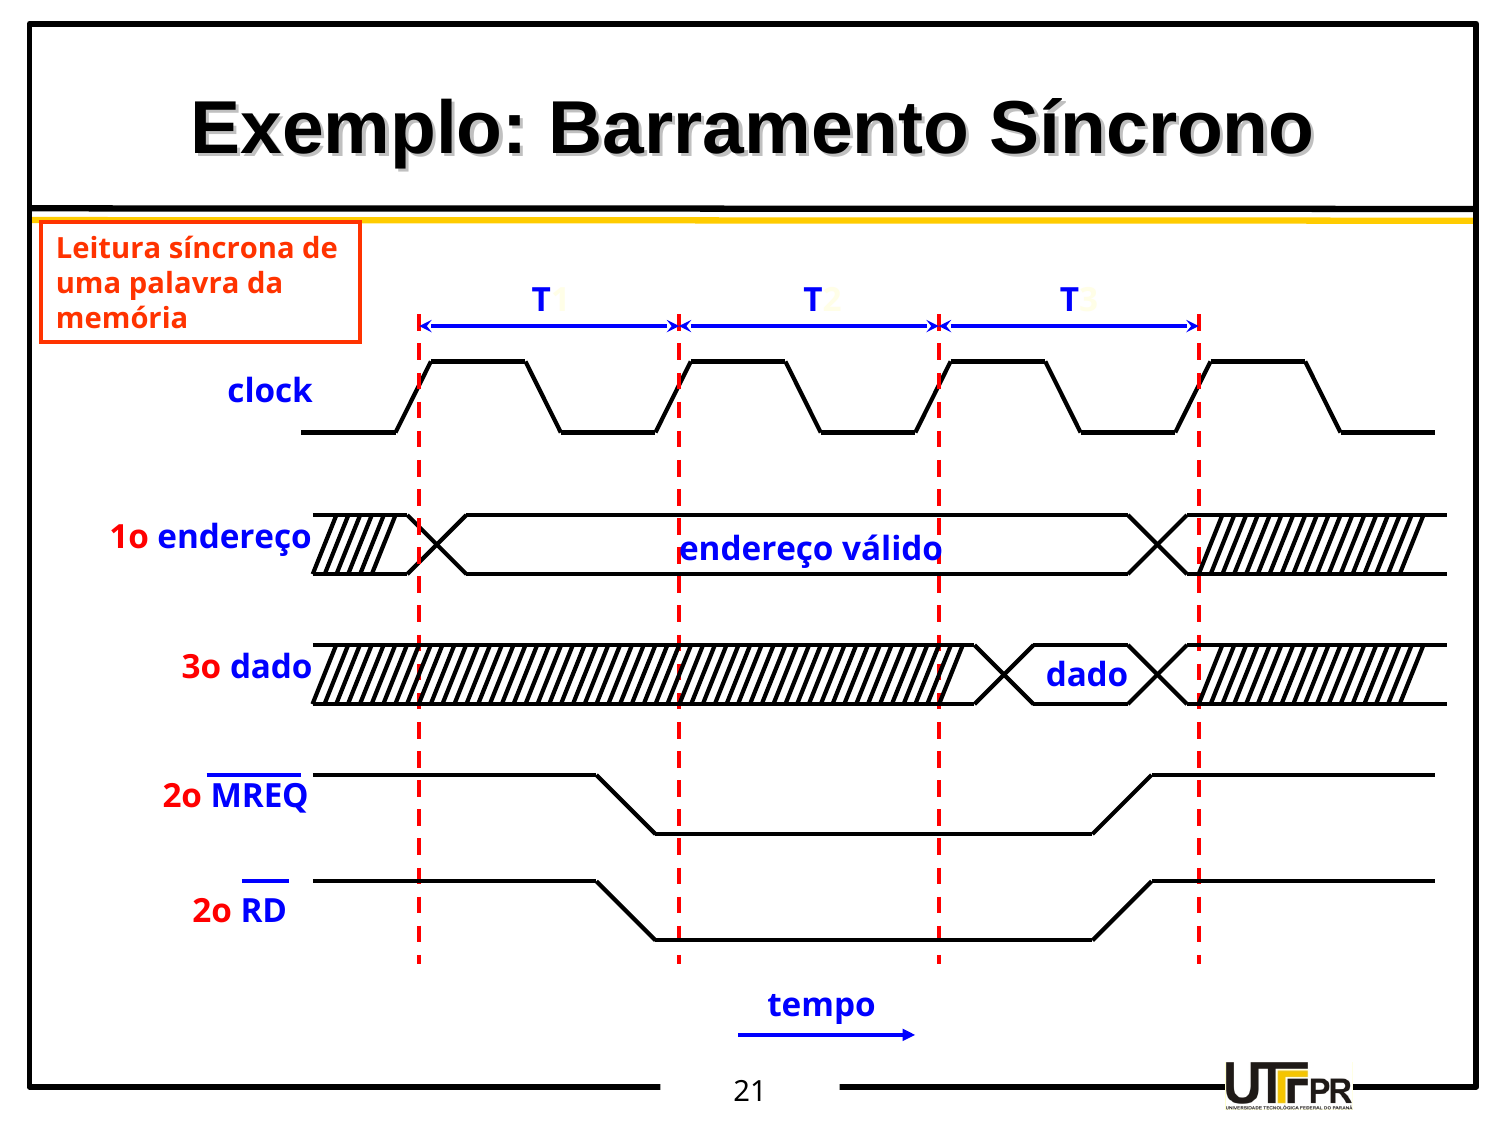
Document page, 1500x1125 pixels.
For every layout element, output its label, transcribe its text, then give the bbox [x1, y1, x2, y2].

text_box T2 [788, 270, 857, 327]
text_box Leitura síncrona de uma palavra da memória [41, 222, 360, 343]
text_box T1 [516, 270, 585, 327]
text_box 2o MREQ [147, 766, 324, 823]
text_box T3 [1045, 270, 1114, 327]
text_box 2o RD [177, 881, 303, 937]
text_box tempo [752, 975, 891, 1032]
title Exemplo: Barramento Síncrono [29, 85, 1477, 180]
picture [1225, 1062, 1353, 1110]
text_box clock [212, 361, 328, 417]
text_box 1o endereço [94, 507, 327, 563]
text_box 3o dado [166, 637, 328, 693]
text_box endereço válido [664, 518, 959, 575]
text_box dado [1031, 645, 1153, 701]
